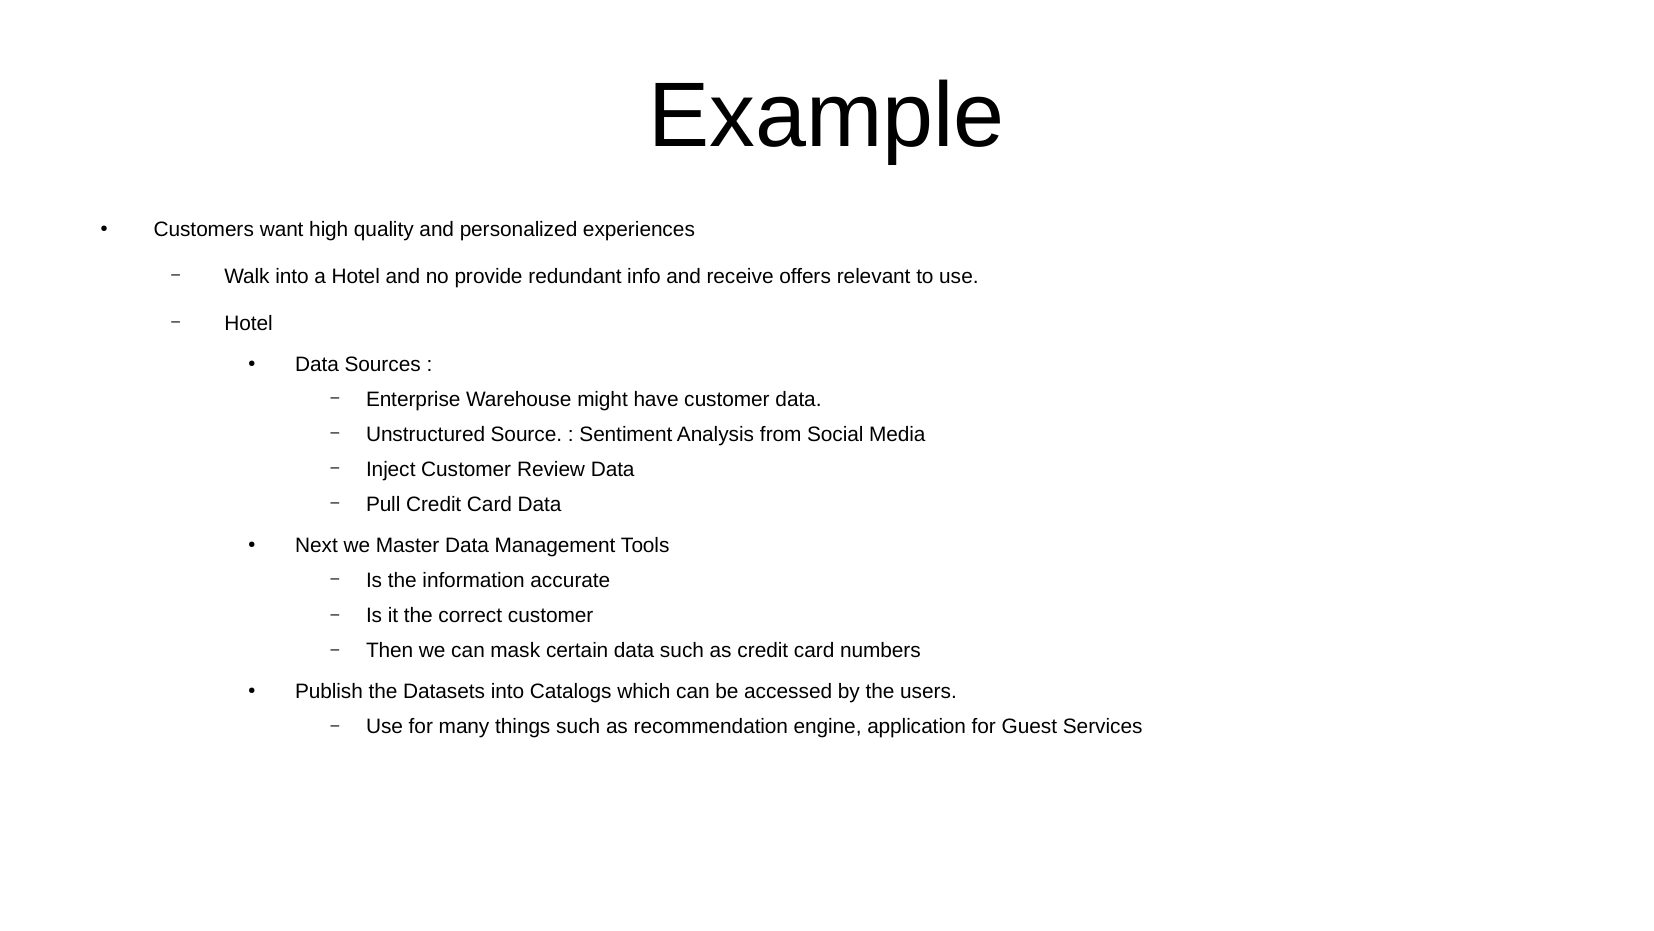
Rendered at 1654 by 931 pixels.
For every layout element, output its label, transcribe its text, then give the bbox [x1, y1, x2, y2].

title Example [82, 37, 1571, 193]
list Customers want high quality and personalized experiences Walk into a Hotel and no provide redundant info and receive offers relevant to use. Hotel Data Sources : Enterprise Warehouse might have customer data. Unstructured Source. : Sentiment Analysis from Social Media Inject Customer Review Data Pull Credit Card Data Next we Master Data Management Tools Is the information accurate Is it the correct customer Then we can mask certain data such as credit card numbers Publish the Datasets into Catalogs which can be accessed by the users. Use for many things such as recommendation engine, application for Guest Services [82, 217, 1613, 901]
